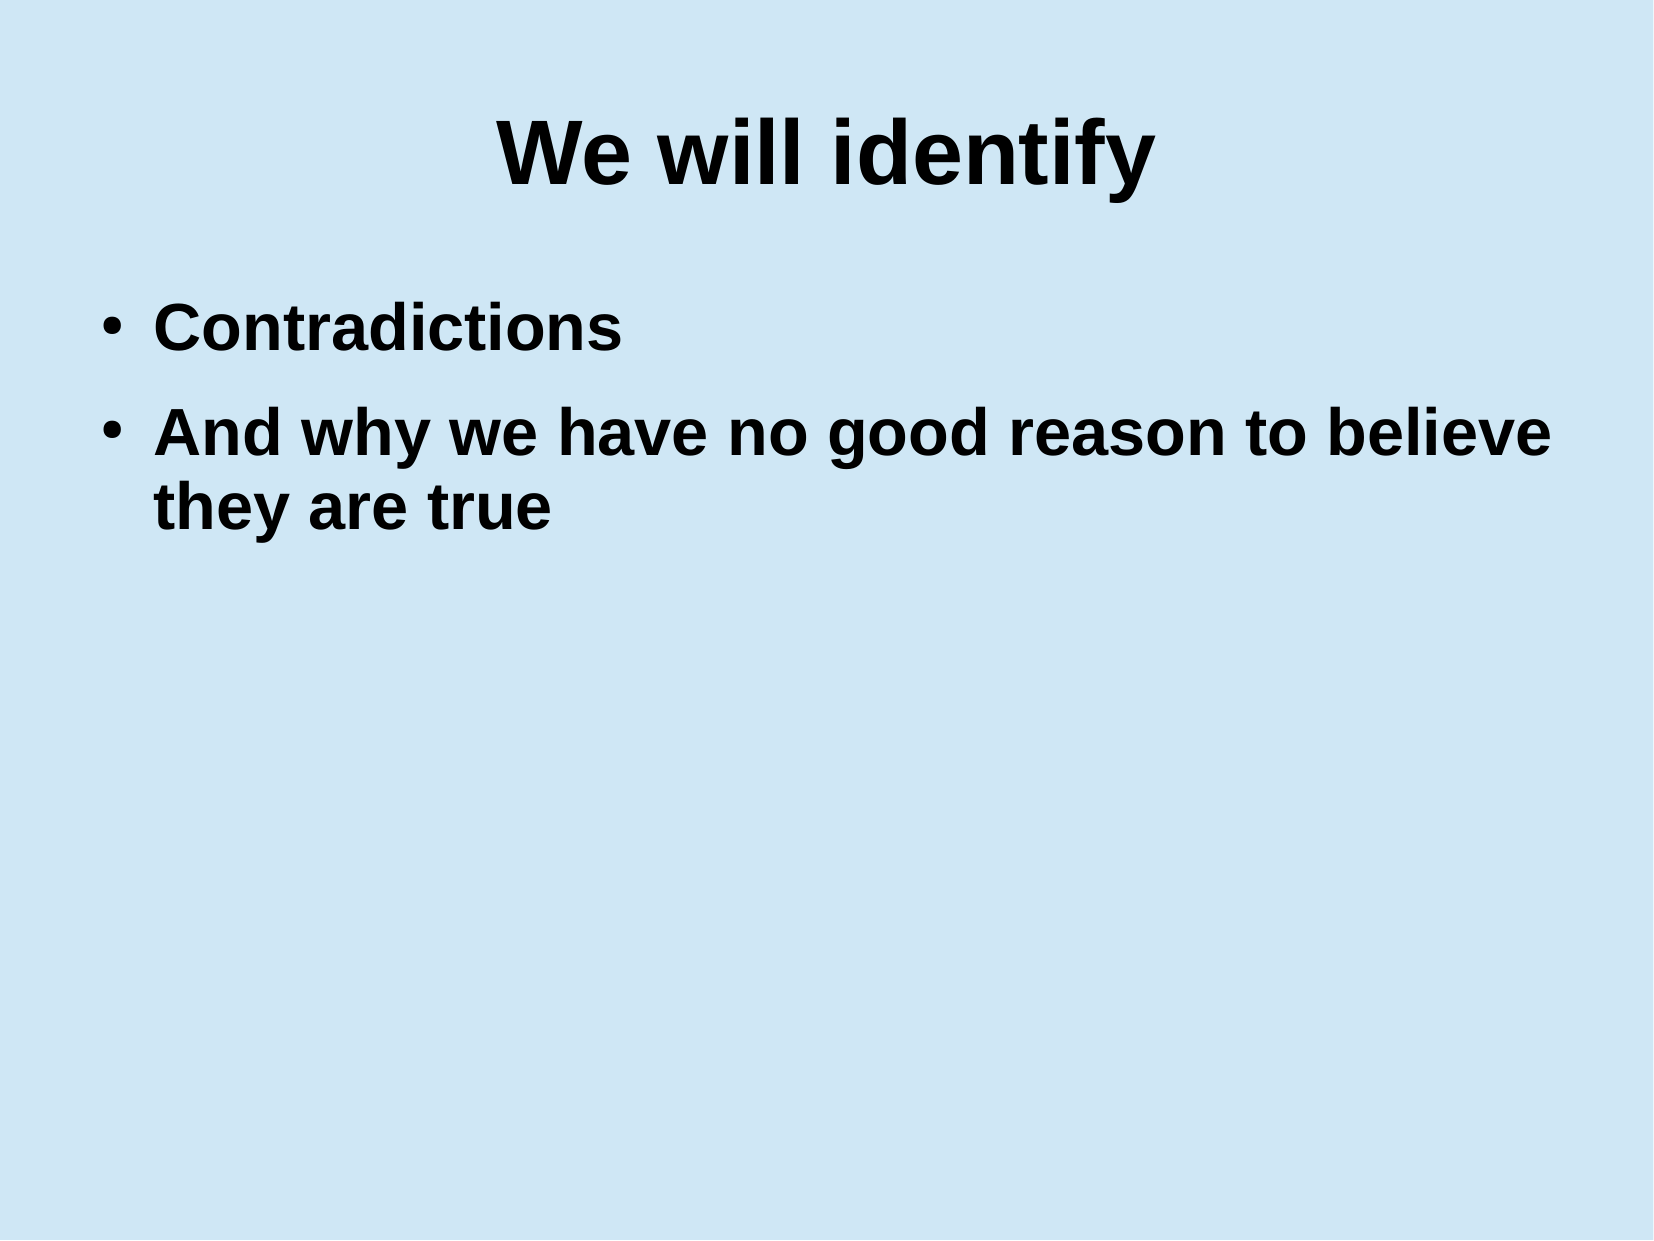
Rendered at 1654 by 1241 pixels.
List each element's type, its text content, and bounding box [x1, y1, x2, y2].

list Contradictions And why we have no good reason to believe they are true [82, 290, 1571, 1109]
title We will identify [82, 49, 1571, 257]
